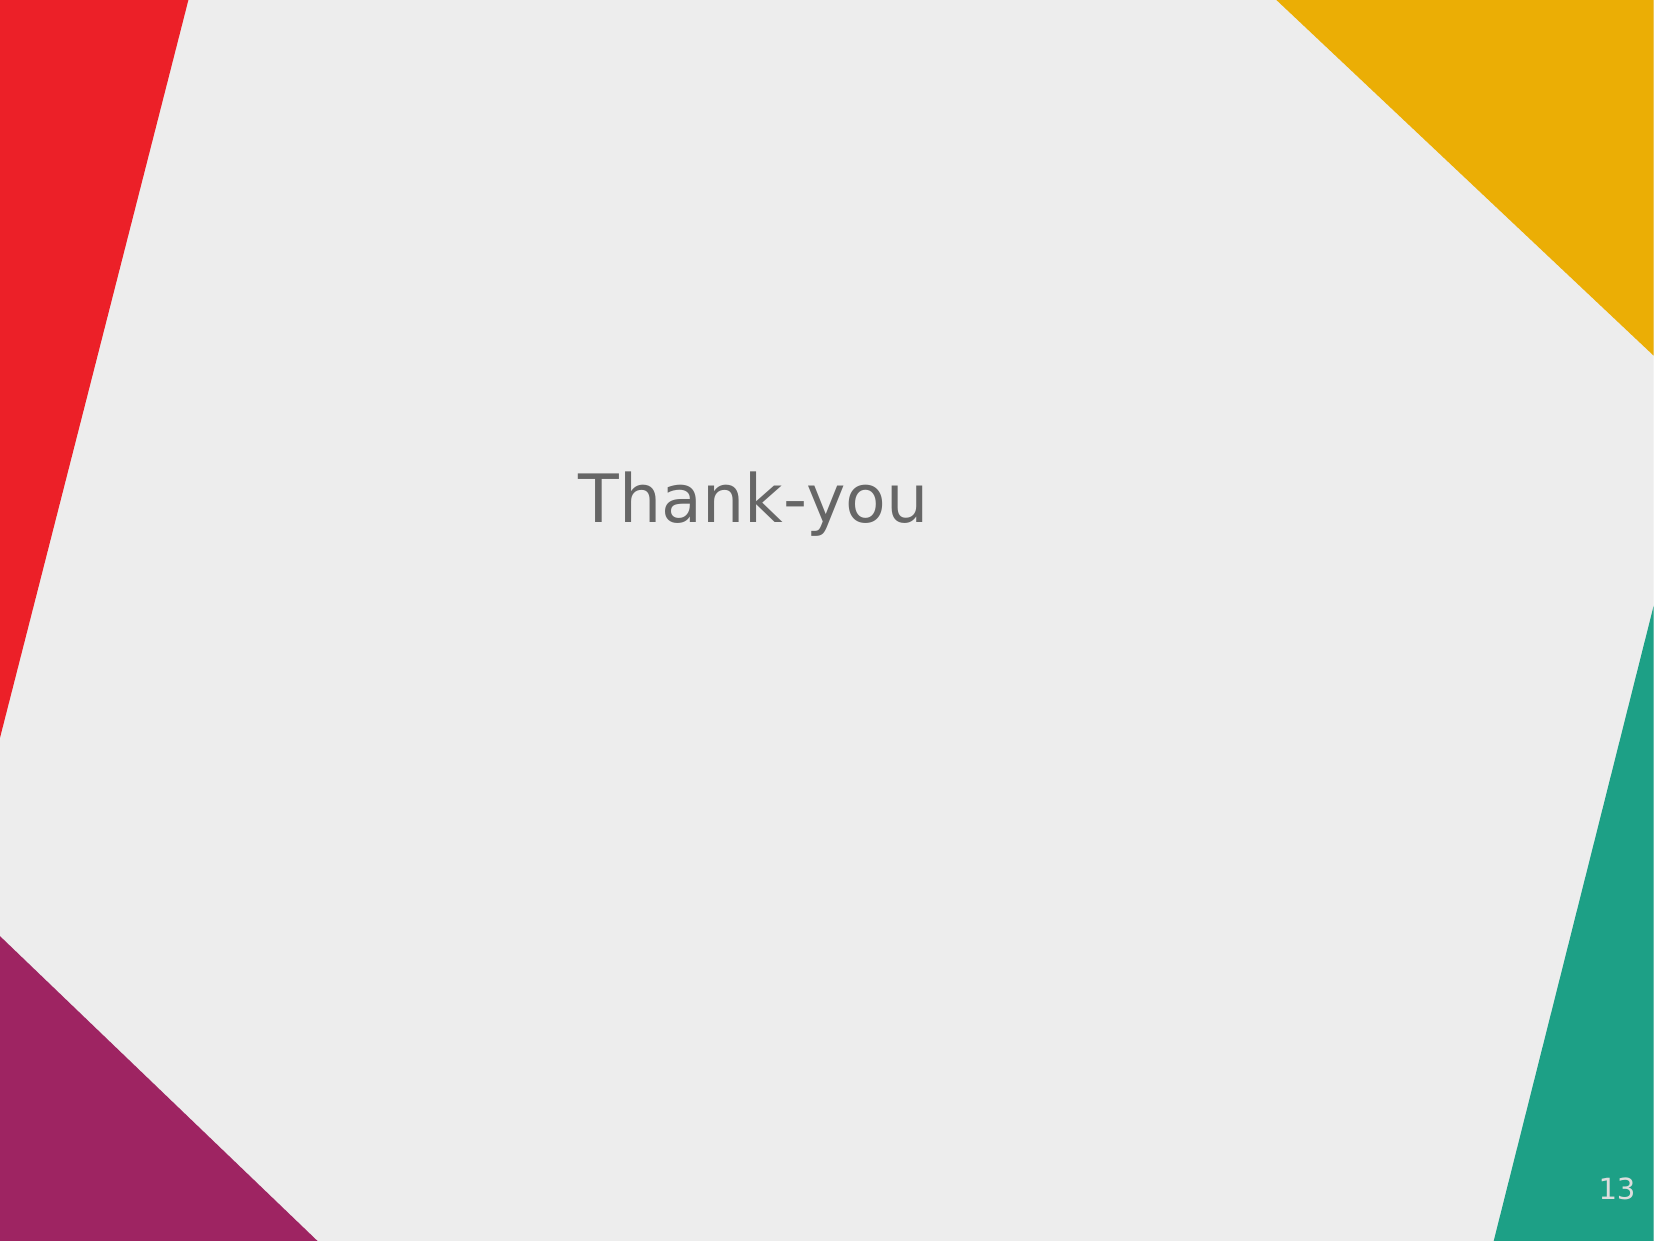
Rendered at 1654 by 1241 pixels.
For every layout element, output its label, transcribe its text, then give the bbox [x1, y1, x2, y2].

list Thank-you [507, 460, 1539, 1033]
